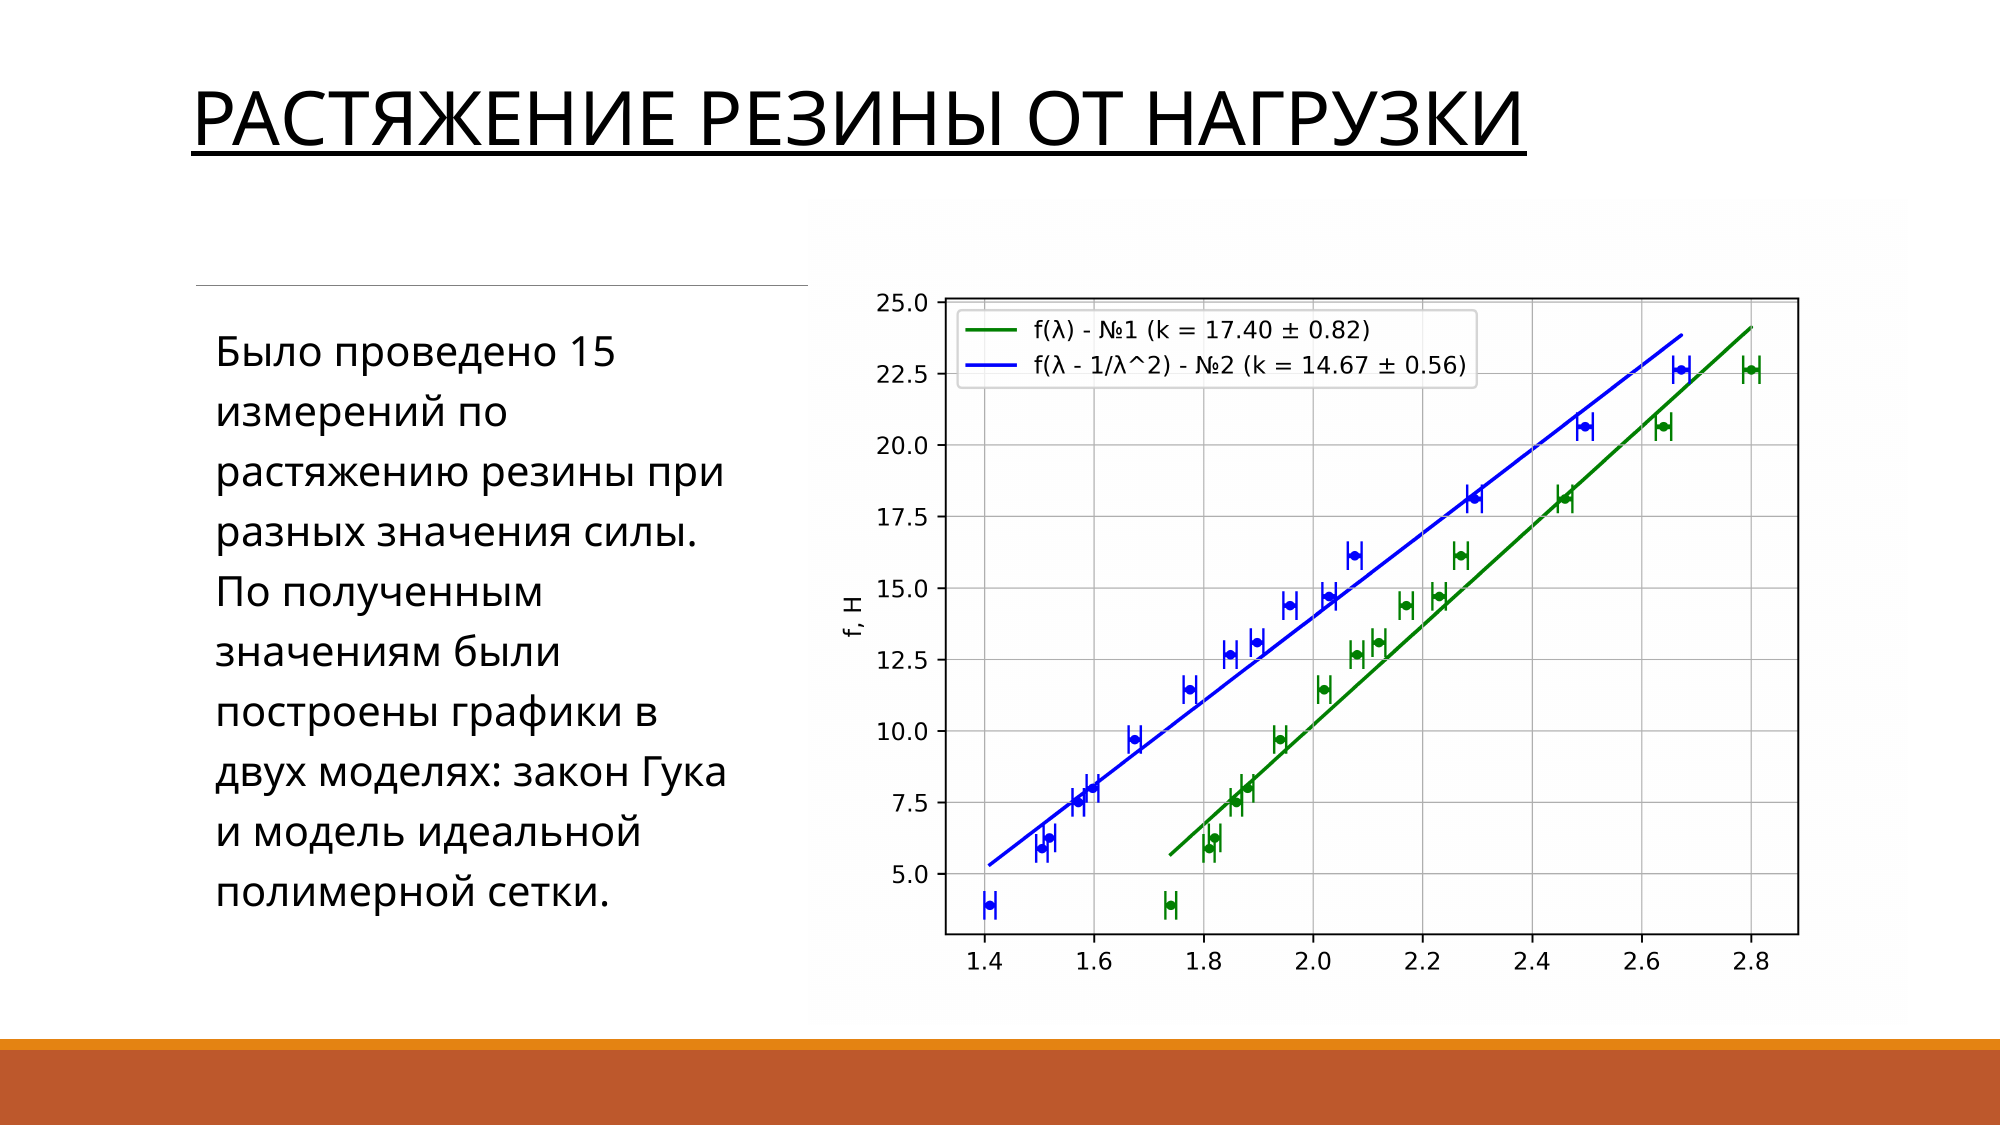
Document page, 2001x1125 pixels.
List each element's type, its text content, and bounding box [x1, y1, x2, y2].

title Растяжение резины от нагрузки [176, 0, 1802, 243]
picture [808, 199, 1908, 1025]
list Было проведено 15 измерений по растяжению резины при разных значения силы. По полученным значениям были построены графики в двух моделях: закон Гука и модель идеальной полимерной сетки. [129, 307, 751, 938]
